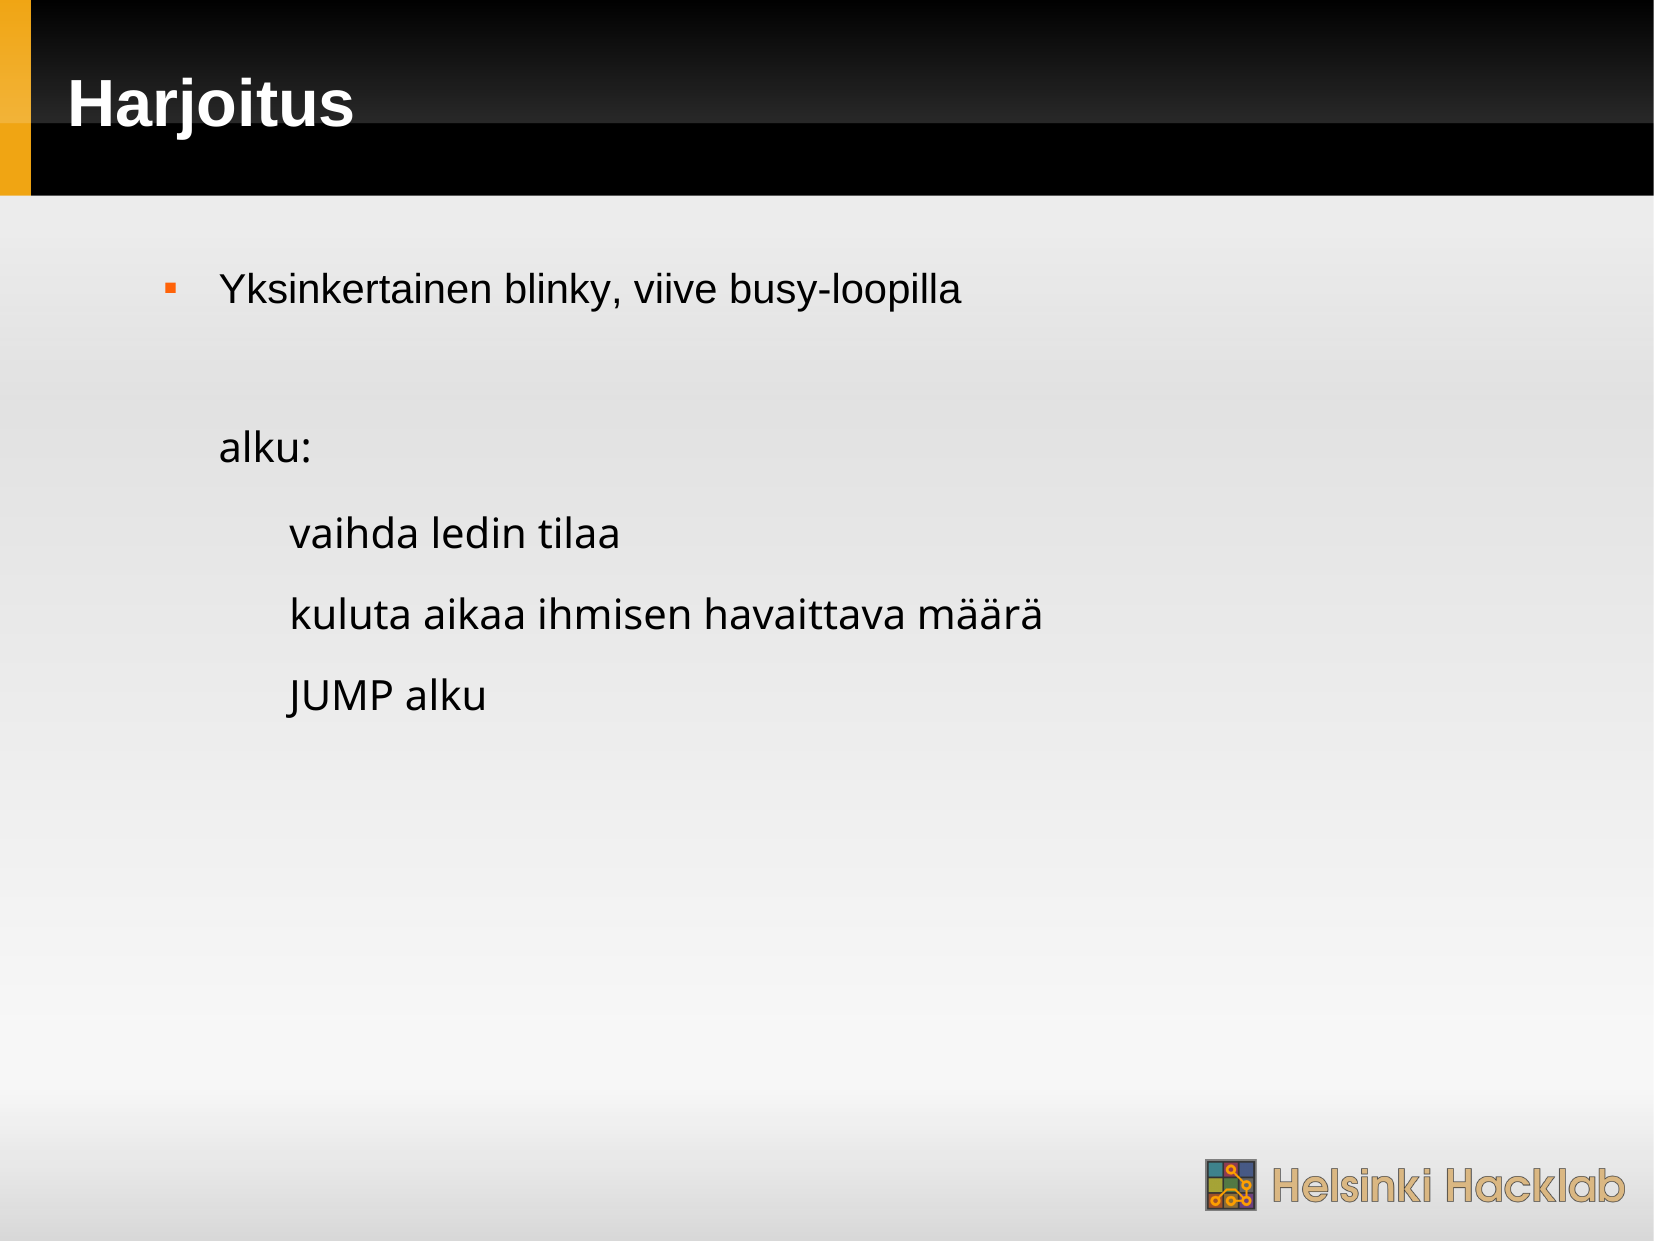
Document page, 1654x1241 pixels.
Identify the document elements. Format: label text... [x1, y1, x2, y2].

list Yksinkertainen blinky, viive busy-loopilla alku: vaihda ledin tilaa kuluta aikaa ihmisen havaittava määrä JUMP alku [147, 265, 1536, 1152]
picture [0, 0, 1654, 1241]
title Harjoitus [67, 0, 1556, 208]
